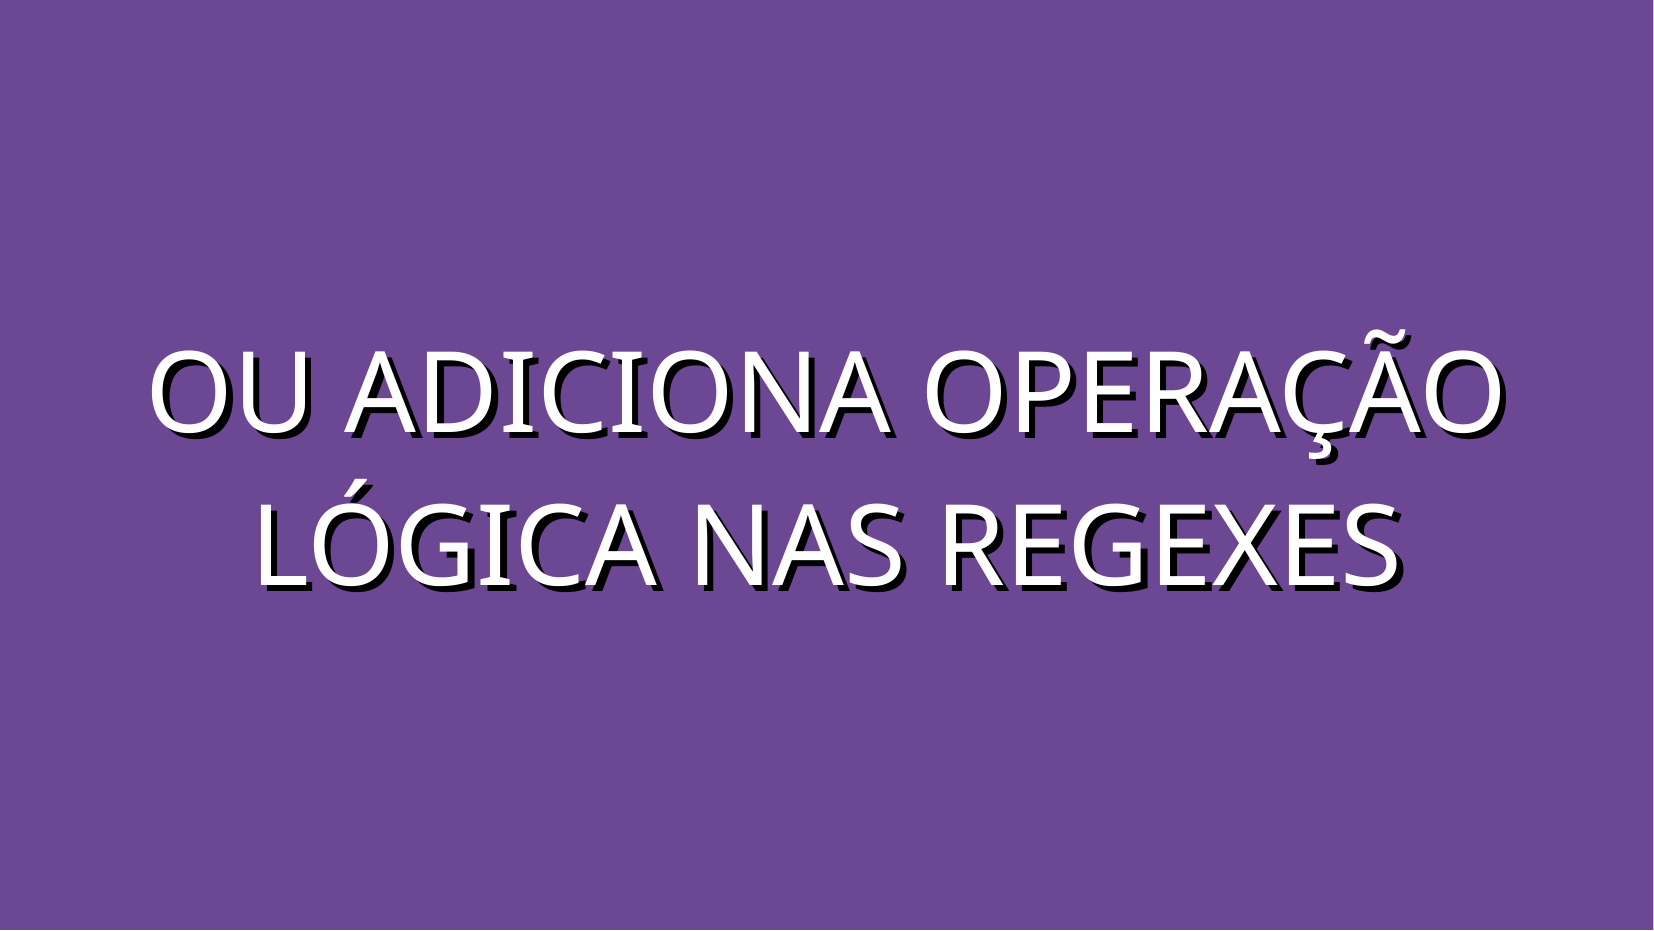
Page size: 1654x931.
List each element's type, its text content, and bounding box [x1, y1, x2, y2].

subtitle OU ADICIONA OPERAÇÃO LÓGICA NAS REGEXES [82, 105, 1571, 826]
